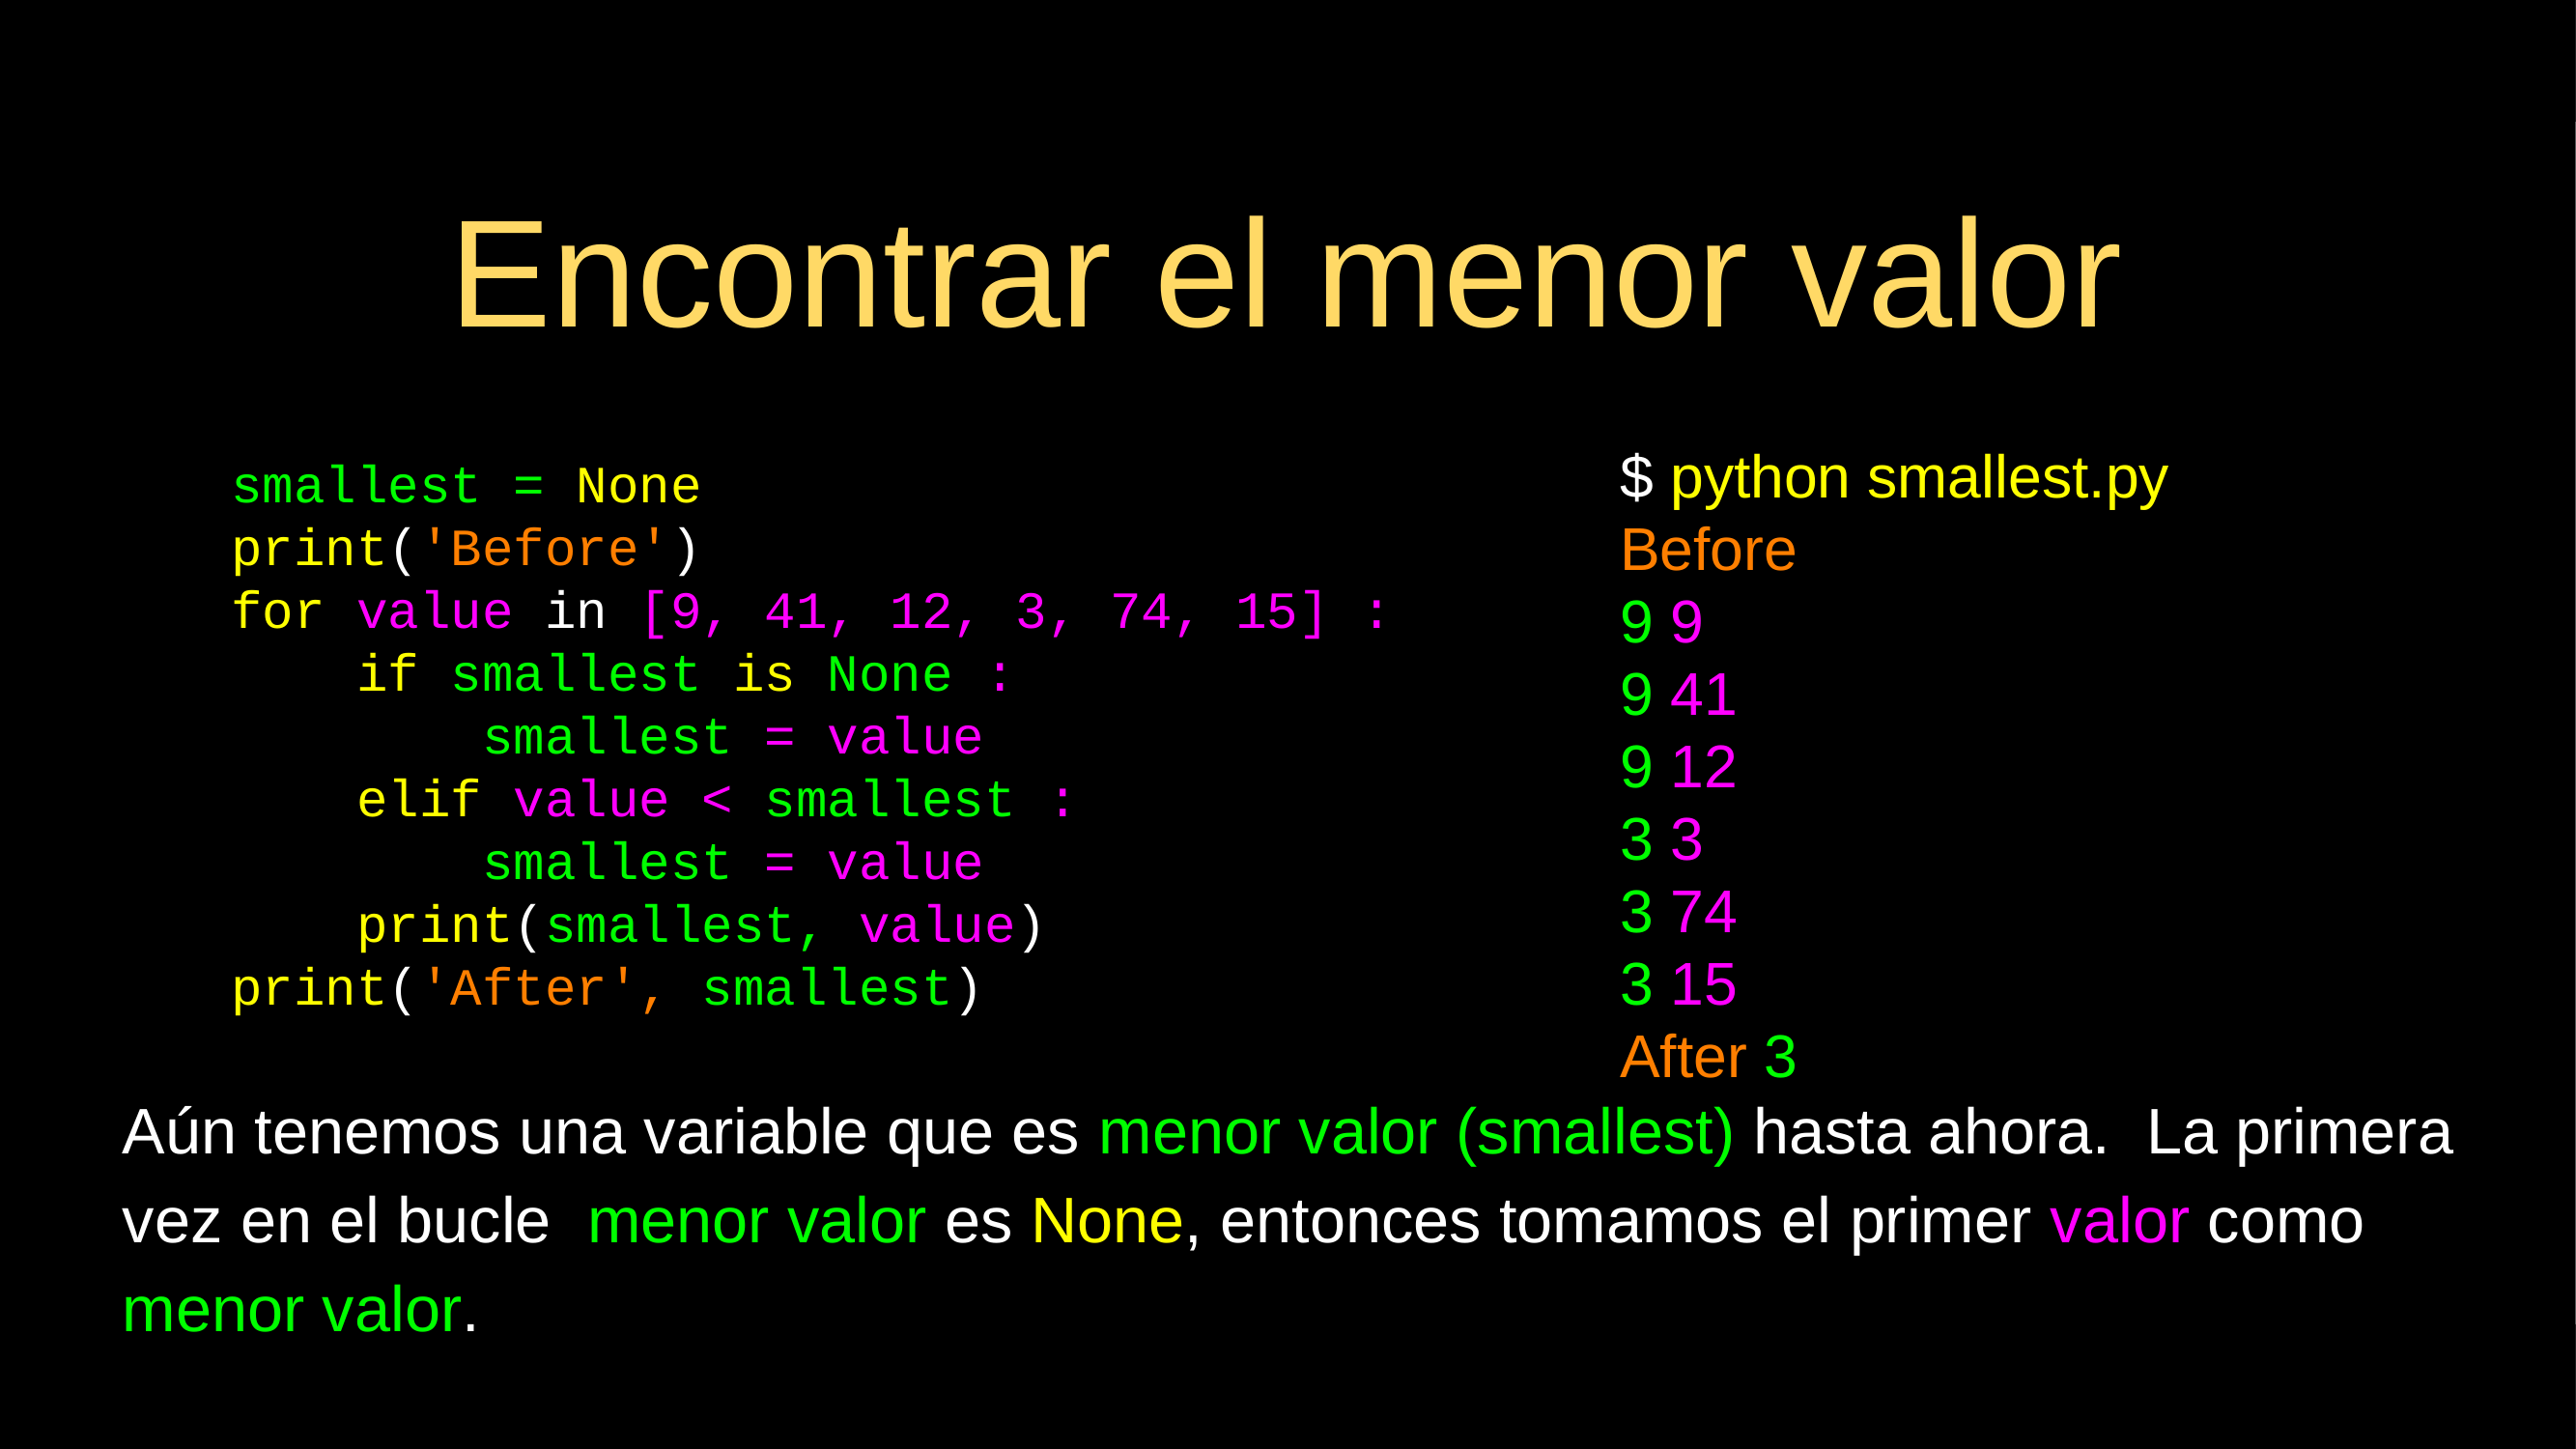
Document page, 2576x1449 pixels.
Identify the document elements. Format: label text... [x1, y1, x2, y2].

text_box Aún tenemos una variable que es menor valor (smallest) hasta ahora. La primera vez en el bucle menor valor es None, entonces tomamos el primer valor como menor valor. [122, 1119, 2477, 1305]
text_box smallest = None print('Before') for value in [9, 41, 12, 3, 74, 15] : if smallest is None : smallest = value elif value < smallest : smallest = value print(smallest, value) print('After', smallest) [231, 403, 1459, 1119]
text_box $ python smallest.py Before 9 9 9 41 9 12 3 3 3 74 3 15 After 3 [1620, 403, 2222, 1119]
title Encontrar el menor valor [183, 129, 2391, 403]
